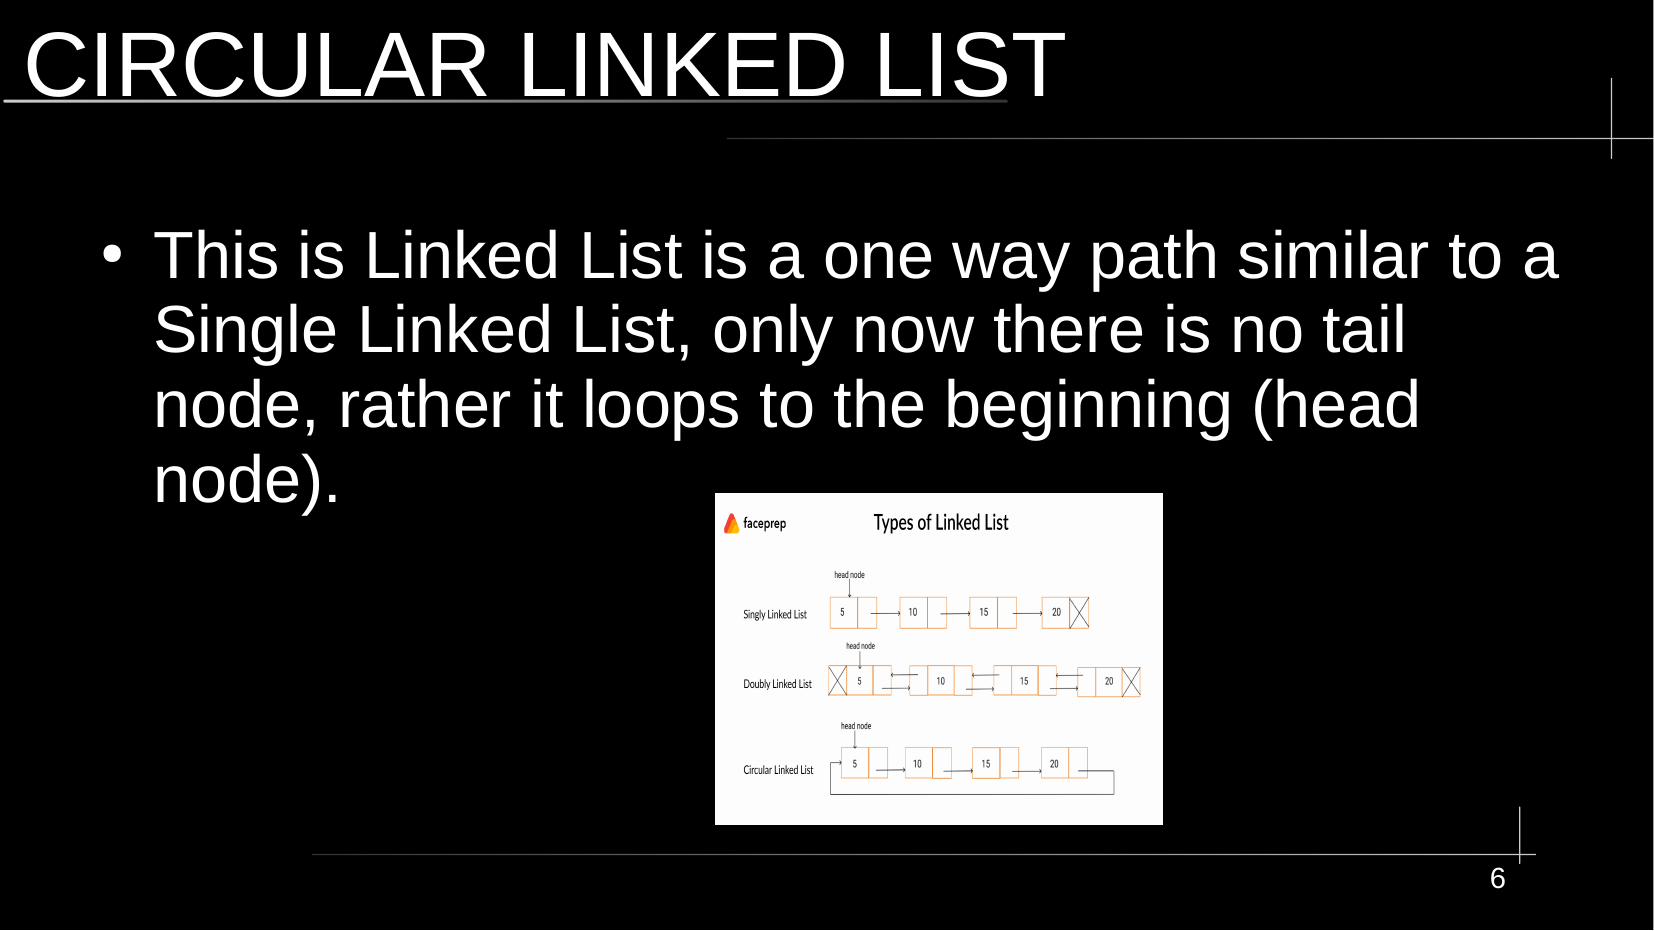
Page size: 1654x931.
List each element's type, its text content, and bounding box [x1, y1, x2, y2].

list This is Linked List is a one way path similar to a Single Linked List, only now there is no tail node, rather it loops to the beginning (head node). [82, 217, 1571, 758]
picture [715, 493, 1163, 826]
title CIRCULAR LINKED LIST [23, 11, 1589, 119]
